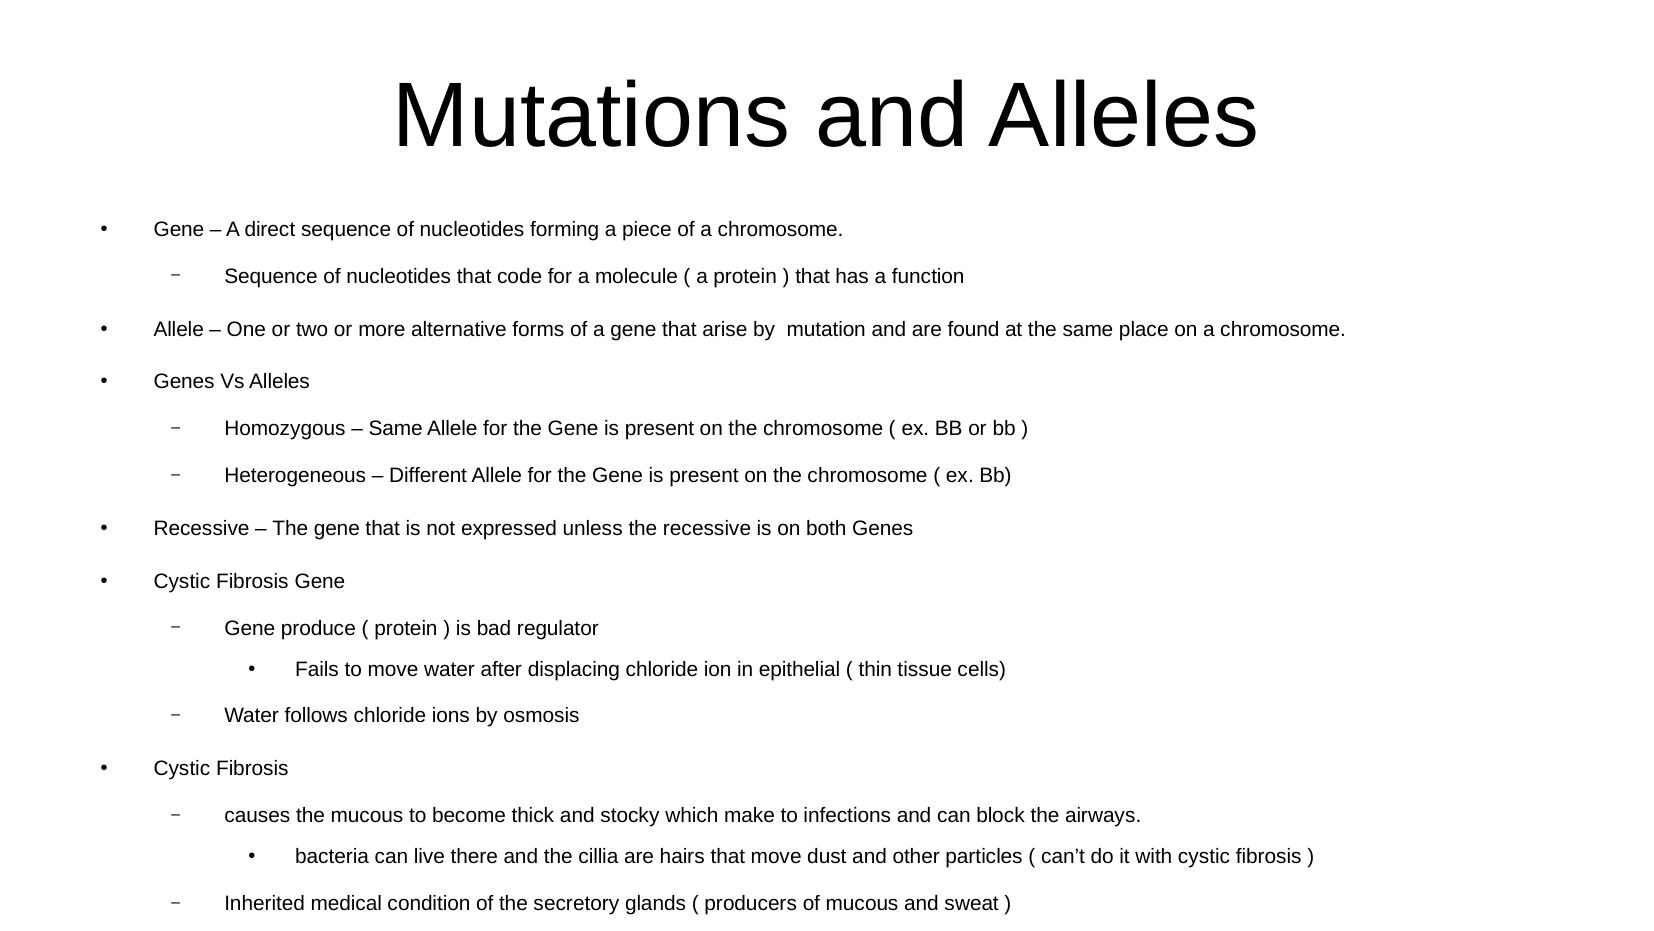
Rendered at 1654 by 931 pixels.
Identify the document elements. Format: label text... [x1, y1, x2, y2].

list Gene – A direct sequence of nucleotides forming a piece of a chromosome. Sequence of nucleotides that code for a molecule ( a protein ) that has a function Allele – One or two or more alternative forms of a gene that arise by mutation and are found at the same place on a chromosome. Genes Vs Alleles Homozygous – Same Allele for the Gene is present on the chromosome ( ex. BB or bb ) Heterogeneous – Different Allele for the Gene is present on the chromosome ( ex. Bb) Recessive – The gene that is not expressed unless the recessive is on both Genes Cystic Fibrosis Gene Gene produce ( protein ) is bad regulator Fails to move water after displacing chloride ion in epithelial ( thin tissue cells) Water follows chloride ions by osmosis Cystic Fibrosis causes the mucous to become thick and stocky which make to infections and can block the airways. bacteria can live there and the cillia are hairs that move dust and other particles ( can’t do it with cystic fibrosis ) Inherited medical condition of the secretory glands ( producers of mucous and sweat ) [82, 217, 1636, 916]
title Mutations and Alleles [82, 37, 1571, 193]
